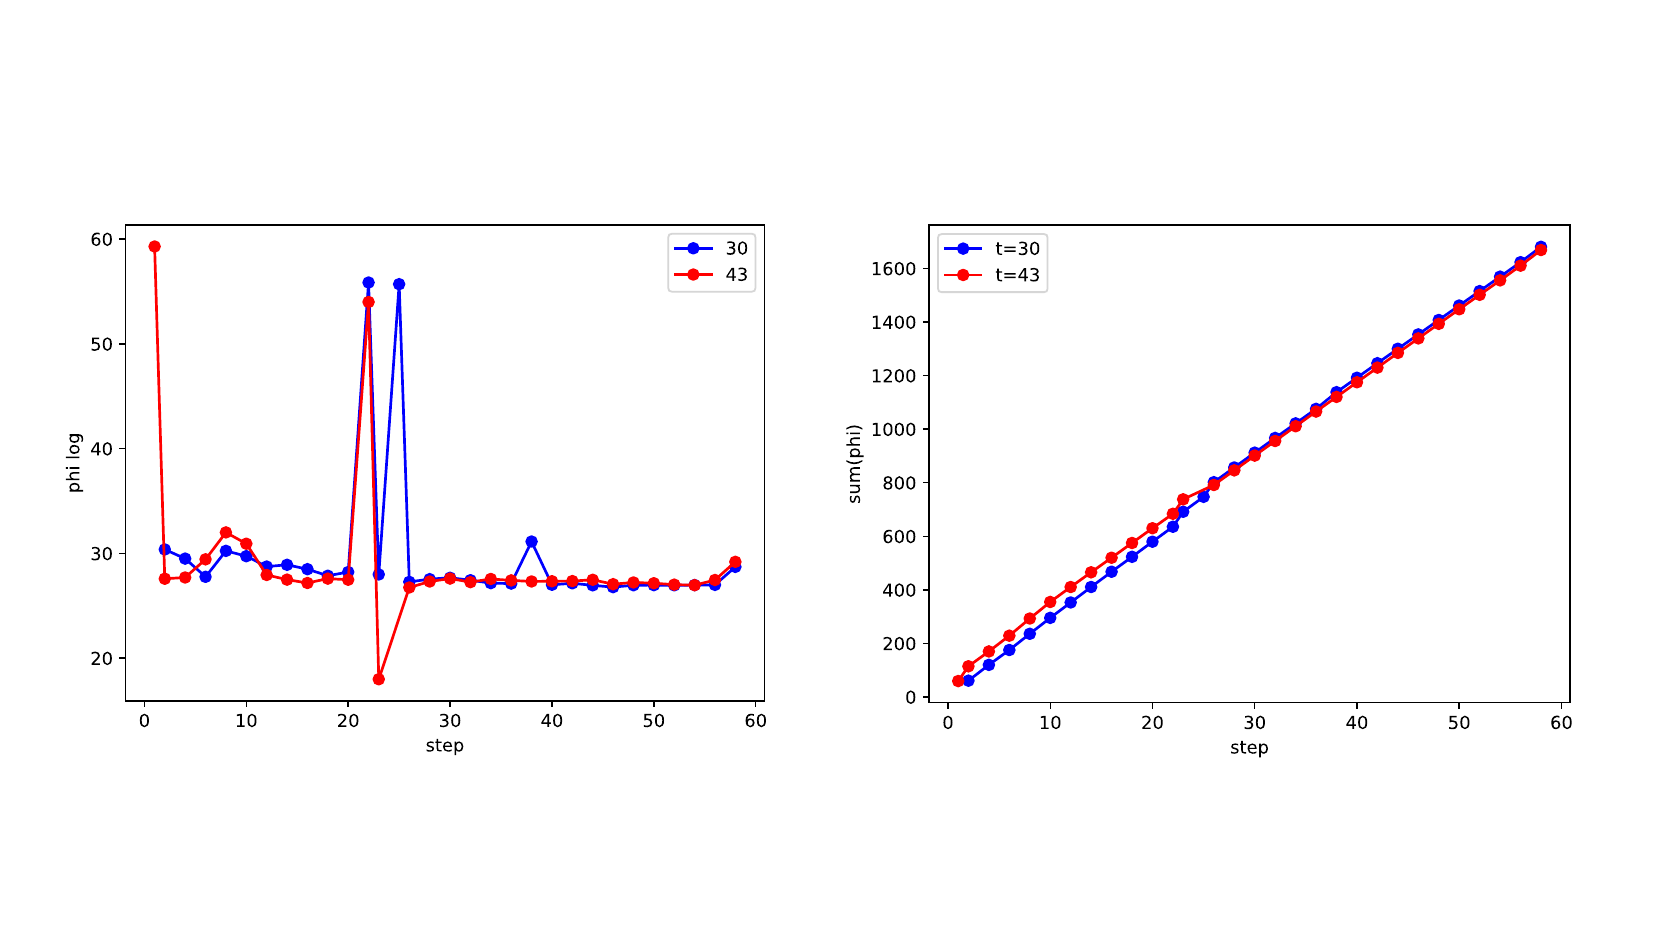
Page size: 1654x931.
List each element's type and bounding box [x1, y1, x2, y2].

picture [21, 150, 1654, 772]
